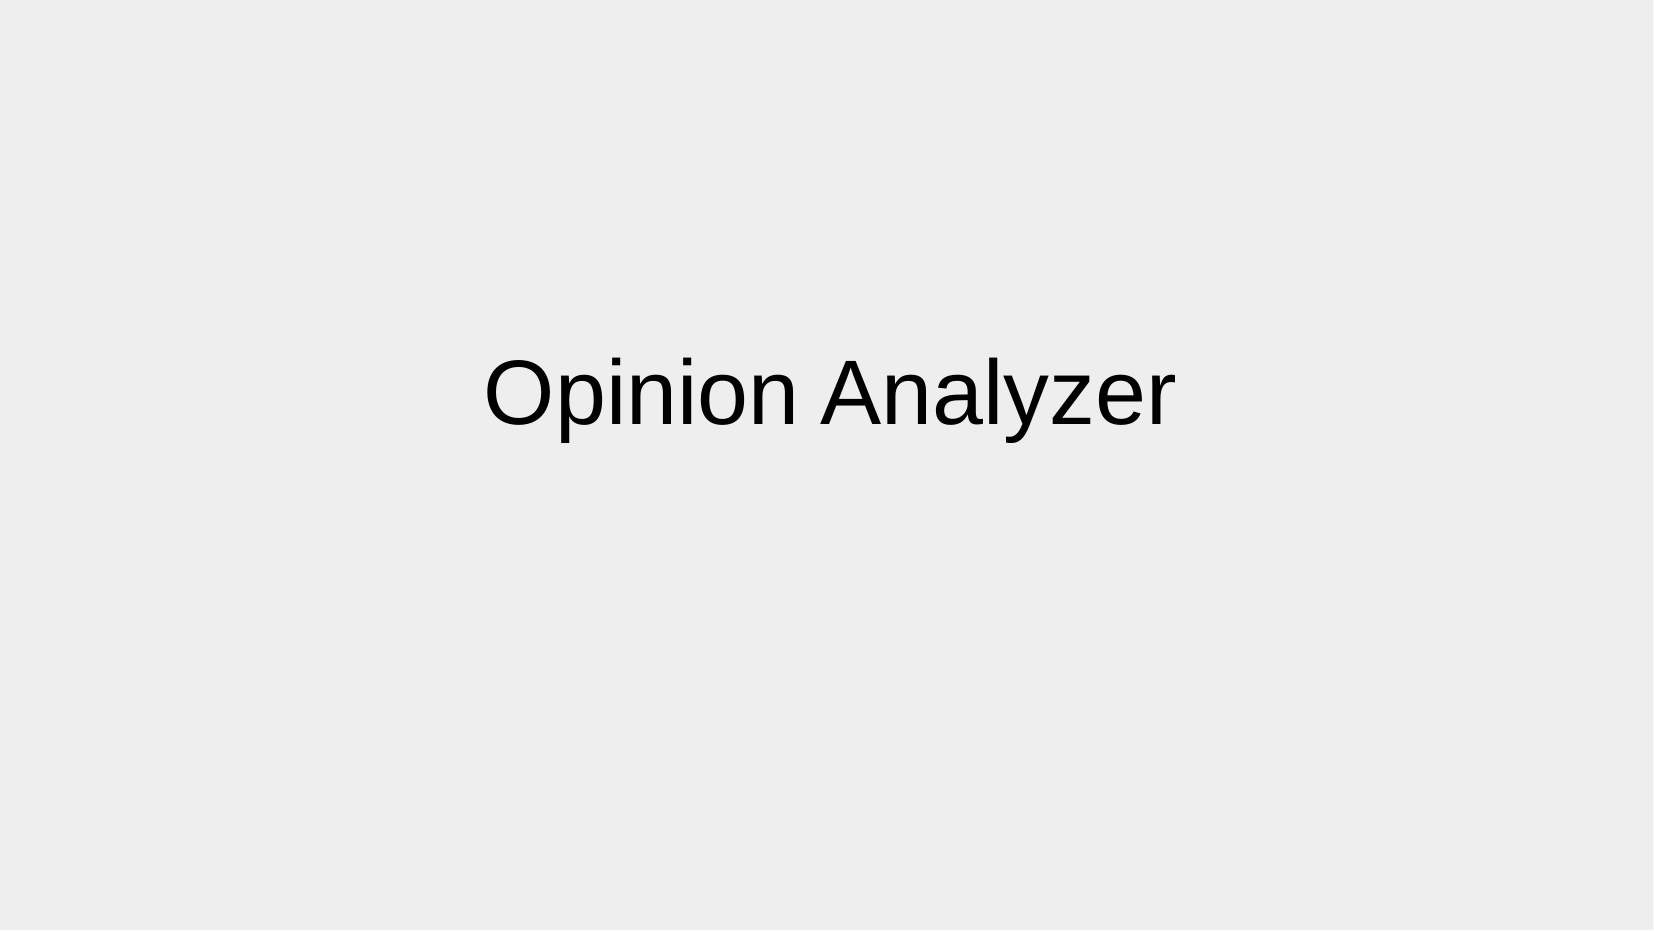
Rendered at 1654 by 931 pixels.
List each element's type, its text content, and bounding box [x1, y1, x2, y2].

title Opinion Analyzer [86, 315, 1576, 471]
